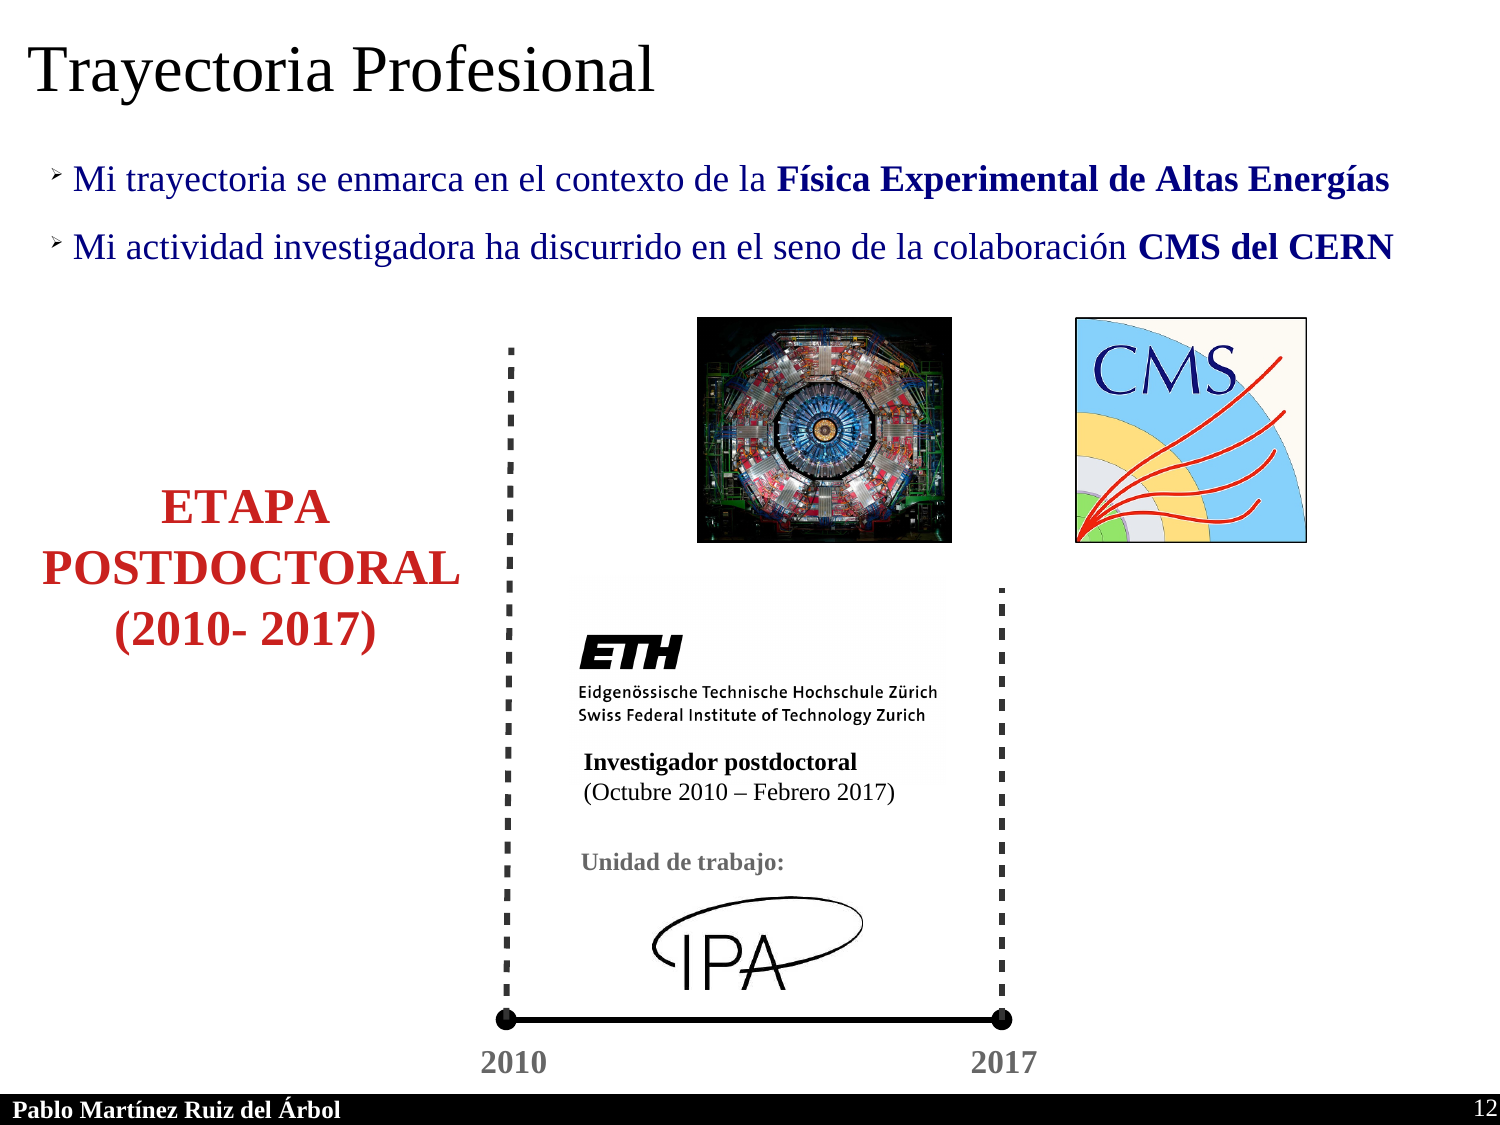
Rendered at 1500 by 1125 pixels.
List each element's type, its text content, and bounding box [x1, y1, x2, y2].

text_box Investigador postdoctoral (Octubre 2010 – Febrero 2017) [568, 736, 961, 851]
text_box 2017 [955, 1031, 1061, 1088]
picture [697, 317, 952, 543]
text_box 2010 [465, 1031, 571, 1088]
text_box ETAPA POSTDOCTORAL (2010- 2017) [13, 464, 479, 664]
text_box Unidad de trabajo: [566, 837, 807, 883]
text_box Mi trayectoria se enmarca en el contexto de la Física Experimental de Altas Energías Mi actividad investigadora ha discurrido en el seno de la colaboración CMS del CERN [30, 119, 1500, 862]
picture [652, 896, 863, 990]
text_box Trayectoria Profesional [12, 15, 673, 123]
picture [1075, 317, 1307, 543]
picture [569, 575, 946, 736]
